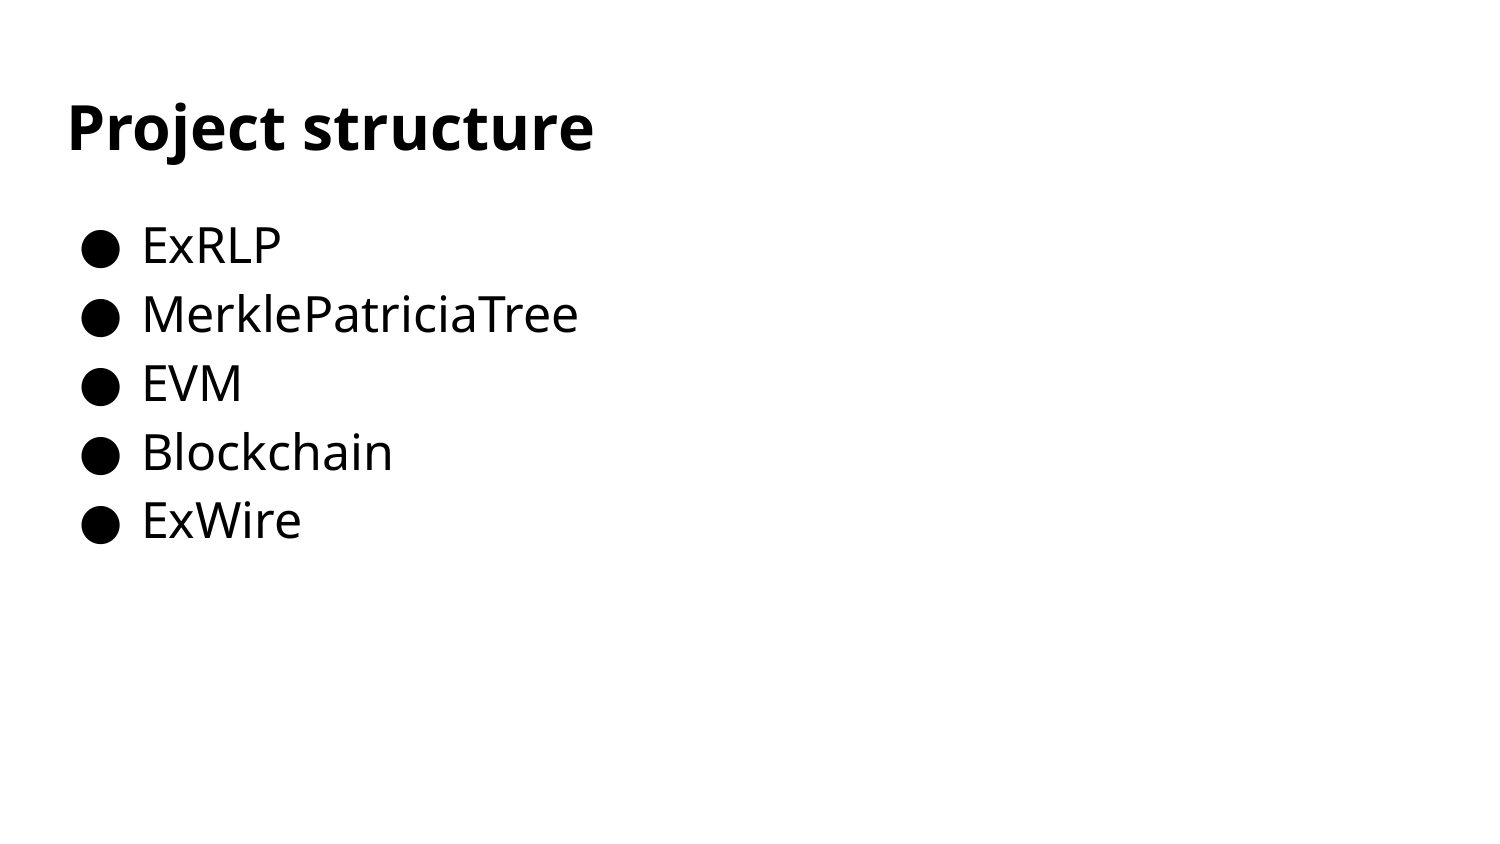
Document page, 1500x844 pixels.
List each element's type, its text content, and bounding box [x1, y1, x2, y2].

list ExRLP MerklePatriciaTree EVM Blockchain ExWire [51, 189, 1449, 750]
title Project structure [51, 72, 1449, 176]
